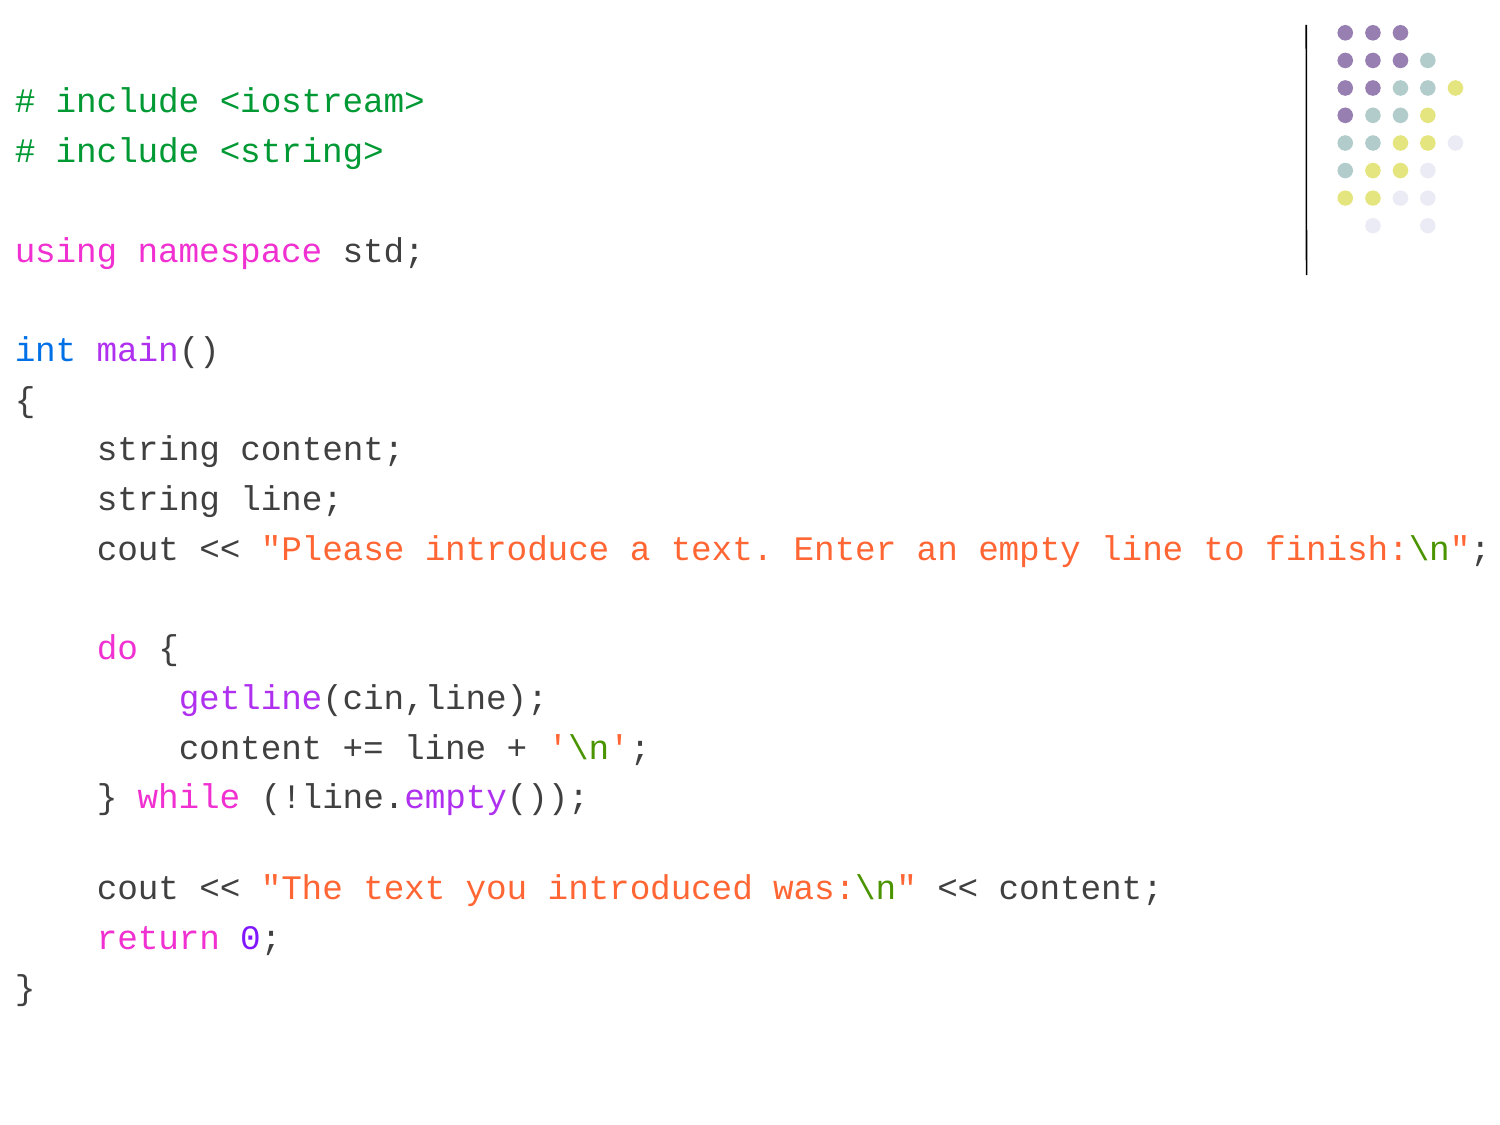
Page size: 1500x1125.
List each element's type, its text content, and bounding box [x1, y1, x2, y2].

list # include <iostream> # include <string> using namespace std; int main() { string content; string line; cout << "Please introduce a text. Enter an empty line to finish:\n"; do { getline(cin,line); content += line + '\n'; } while (!line.empty()); cout << "The text you introduced was:\n" << content; return 0; } [0, 70, 1500, 1063]
